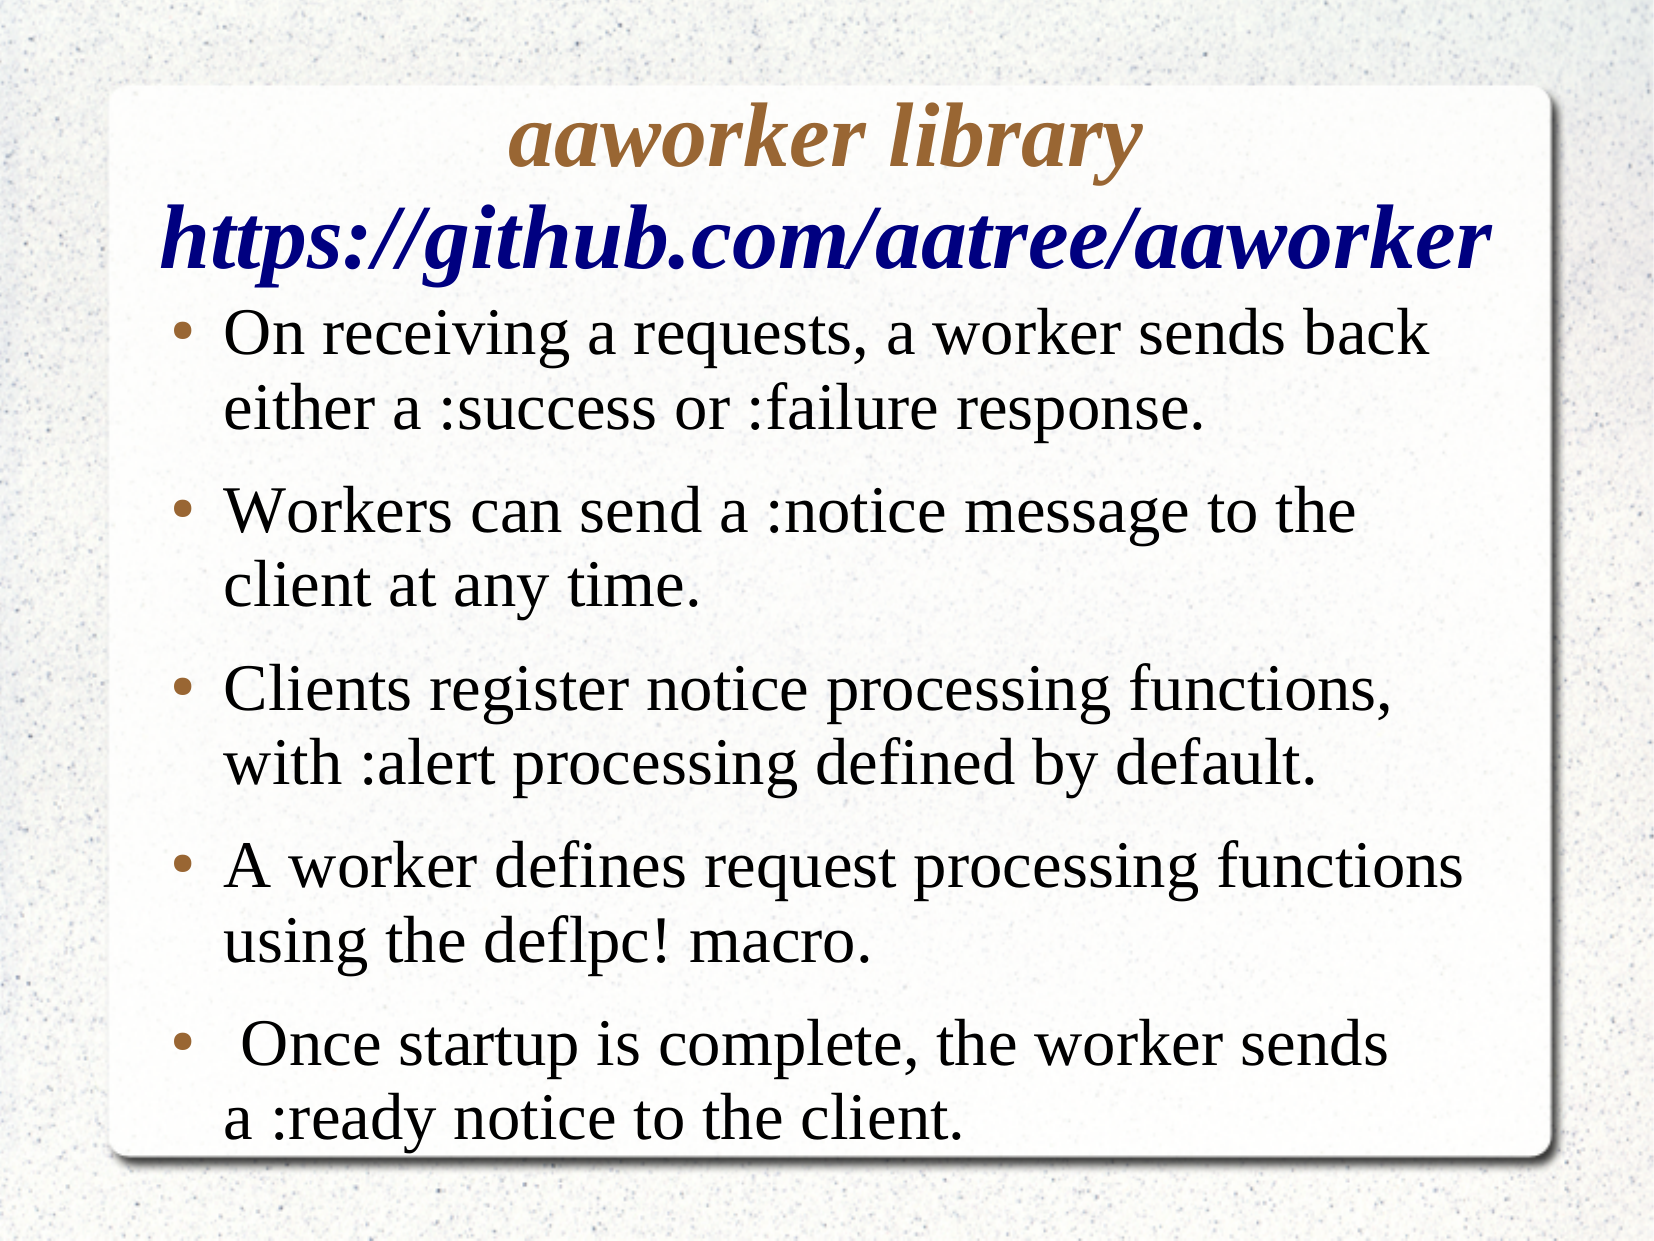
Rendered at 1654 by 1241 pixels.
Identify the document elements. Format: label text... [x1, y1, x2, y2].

list On receiving a requests, a worker sends back either a :success or :failure response. Workers can send a :notice message to the client at any time. Clients register notice processing functions, with :alert processing defined by default. A worker defines request processing functions using the deflpc! macro. Once startup is complete, the worker sends a :ready notice to the client. [153, 295, 1512, 1155]
picture [0, 0, 1654, 1241]
title aaworker library https://github.com/aatree/aaworker [118, 82, 1536, 291]
